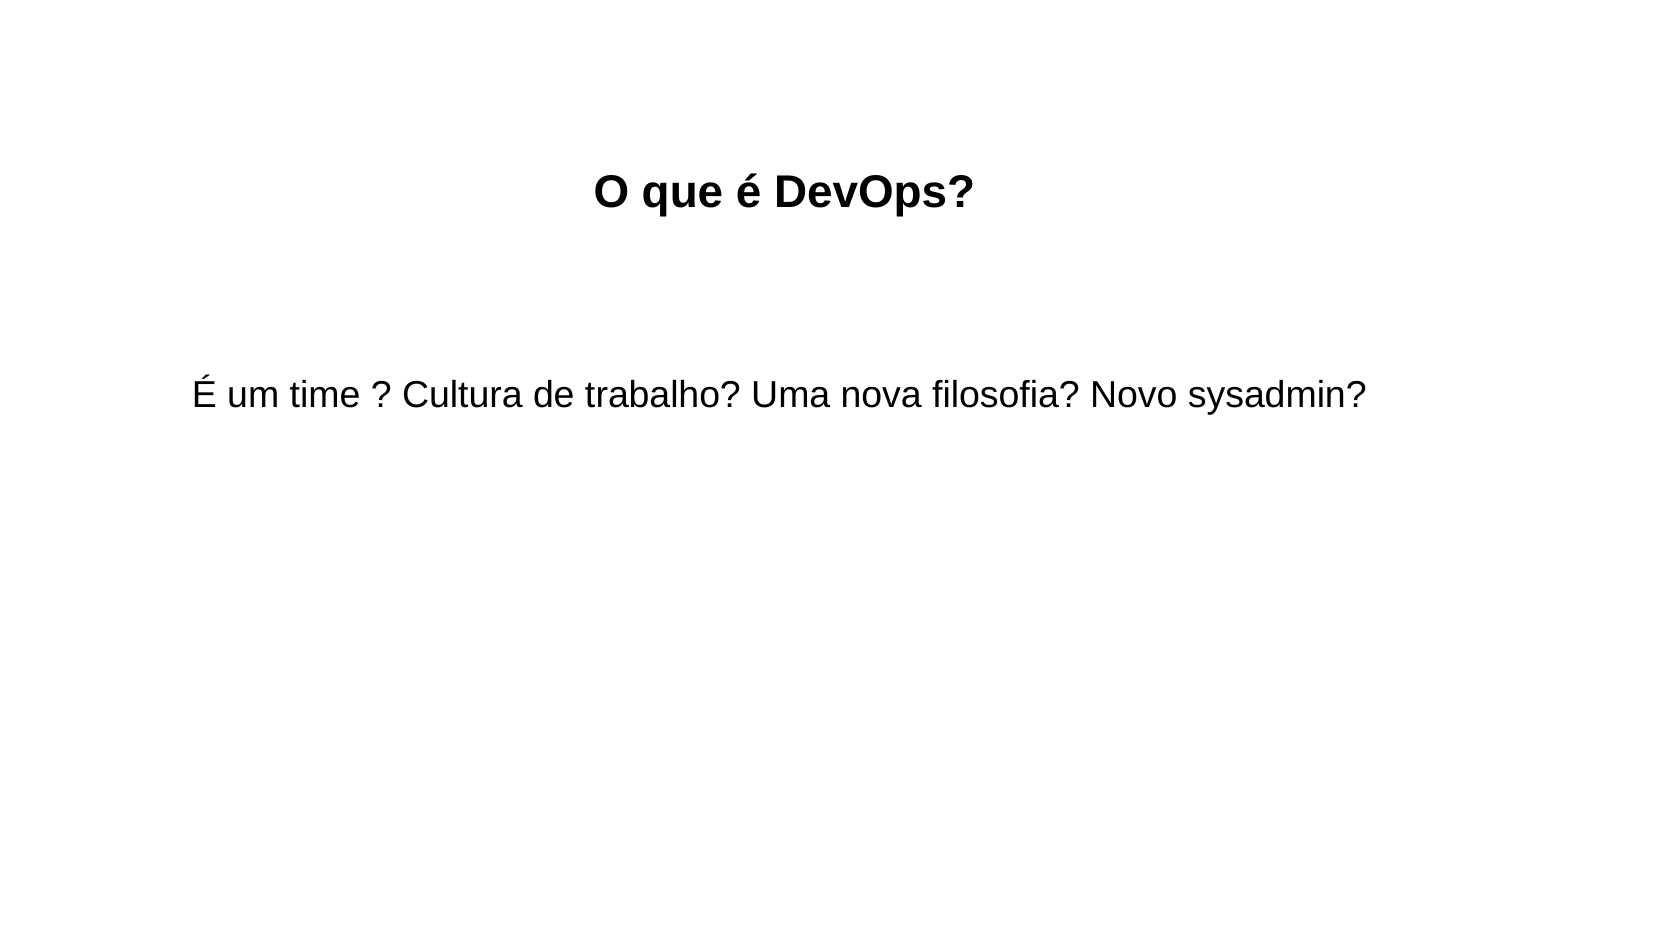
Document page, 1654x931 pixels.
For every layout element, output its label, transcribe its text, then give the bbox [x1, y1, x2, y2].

text_box É um time ? Cultura de trabalho? Uma nova filosofia? Novo sysadmin? [177, 366, 1440, 507]
text_box O que é DevOps? [578, 158, 991, 225]
